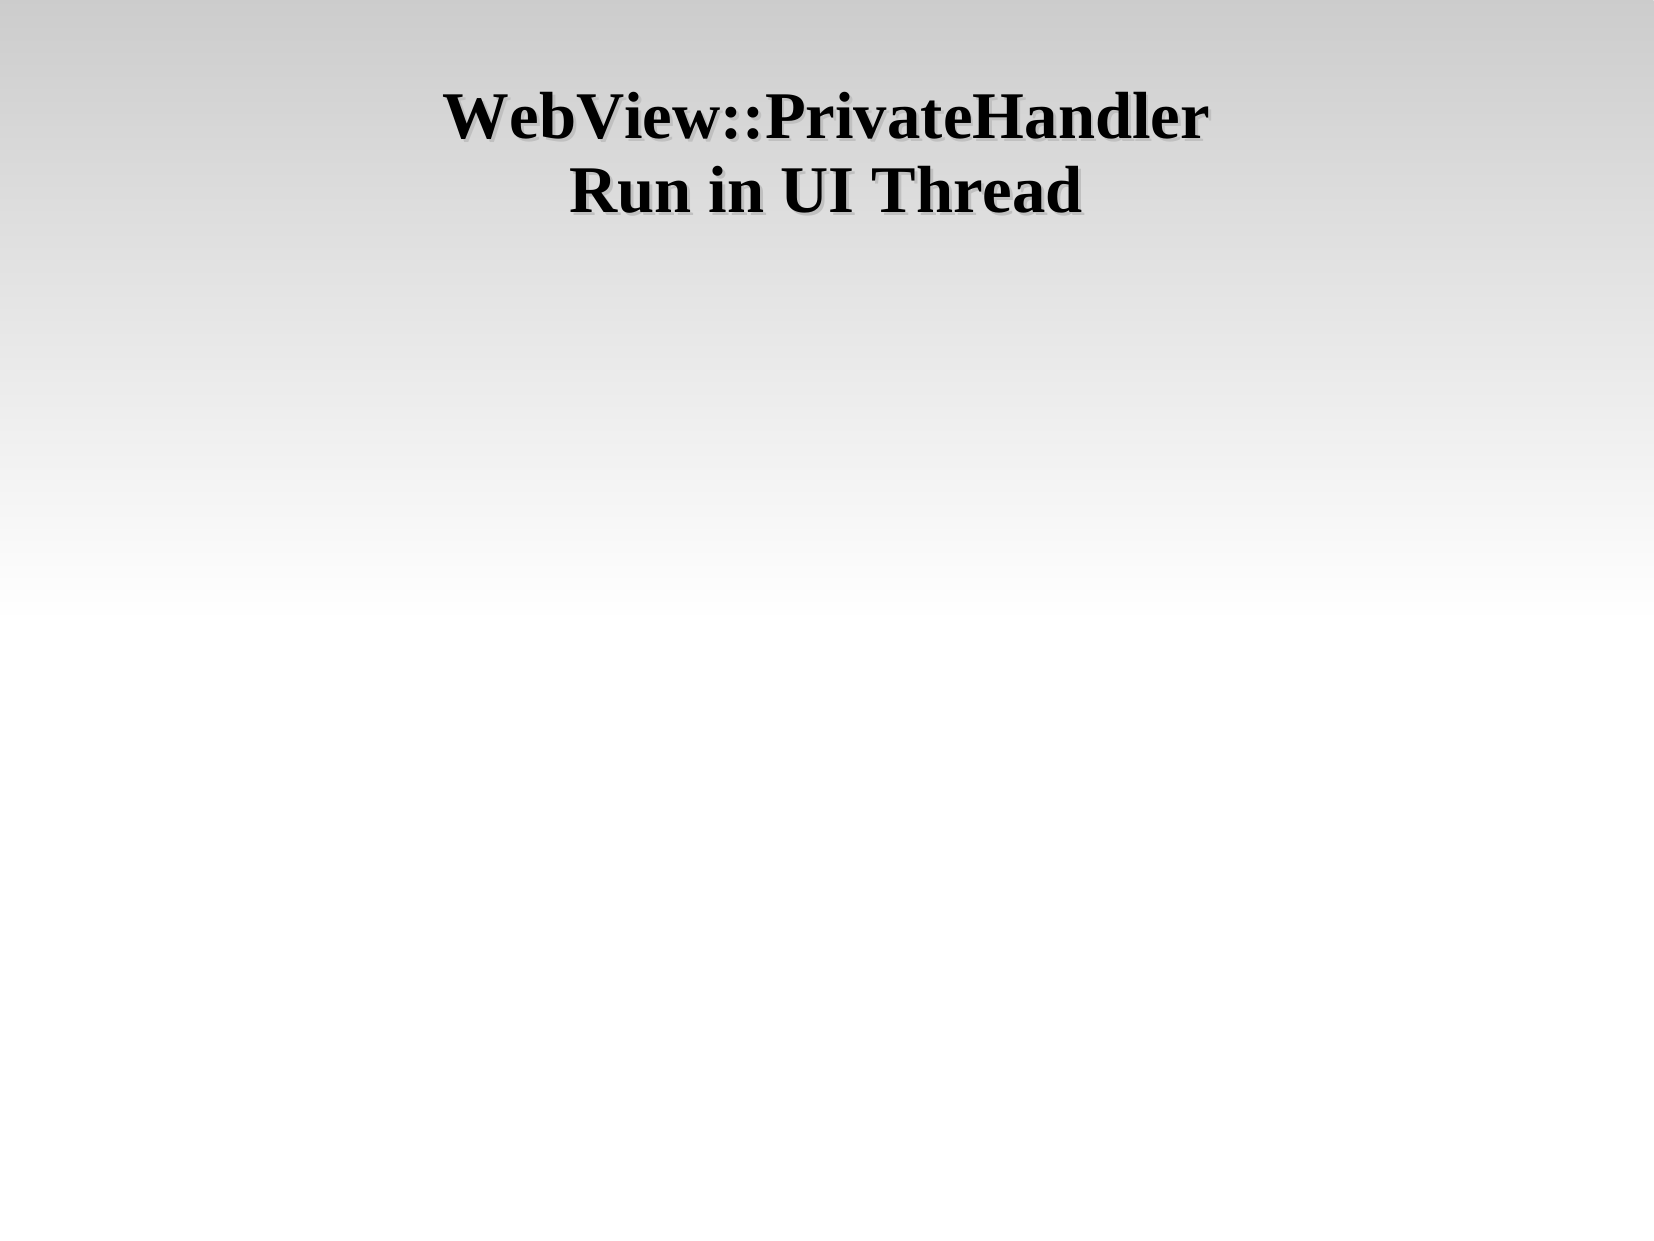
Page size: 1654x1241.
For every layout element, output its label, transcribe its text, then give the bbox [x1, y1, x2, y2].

title WebView::PrivateHandler Run in UI Thread [82, 56, 1571, 250]
